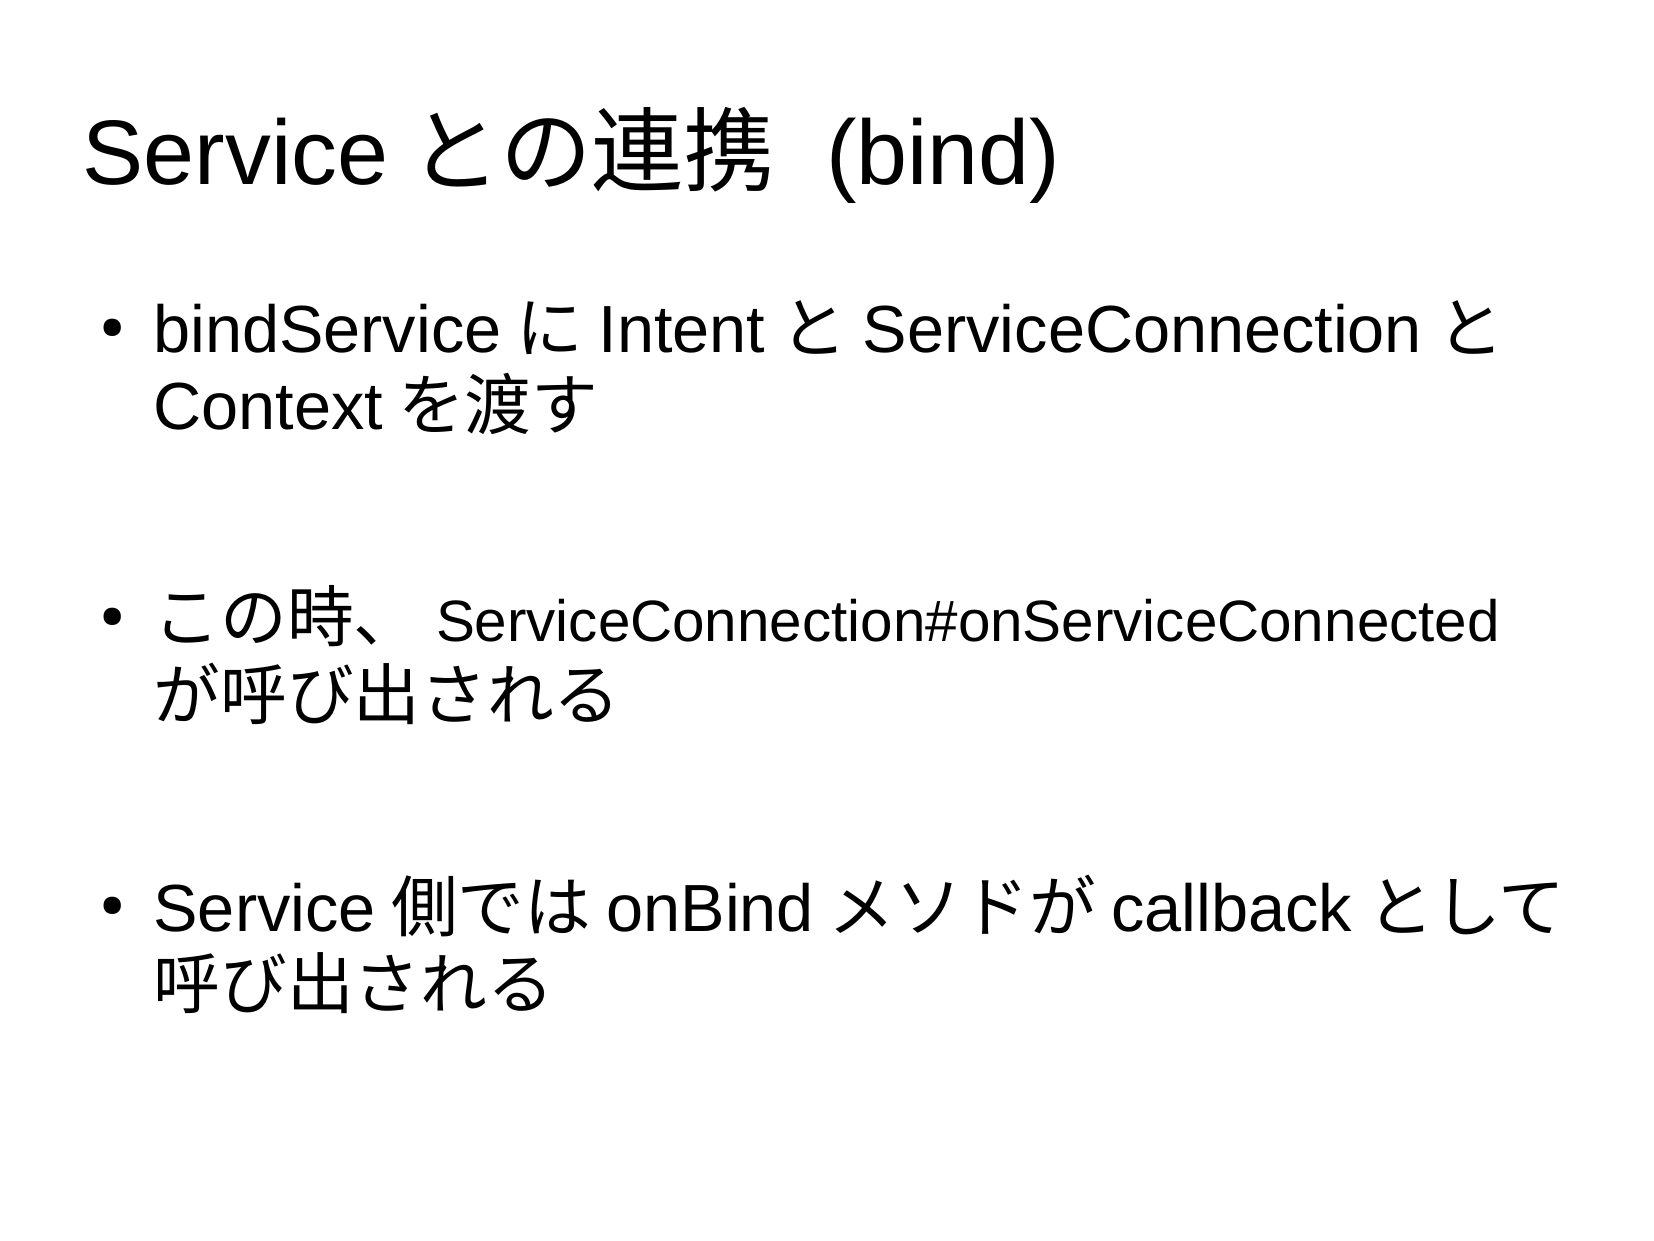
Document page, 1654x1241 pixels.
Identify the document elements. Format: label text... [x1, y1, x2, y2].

list bindServiceにIntentとServiceConnectionとContextを渡す この時、ServiceConnection#onServiceConnectedが呼び出される Service側ではonBindメソドがcallbackとして呼び出される [82, 290, 1571, 1109]
title Serviceとの連携 (bind) [82, 56, 1571, 250]
